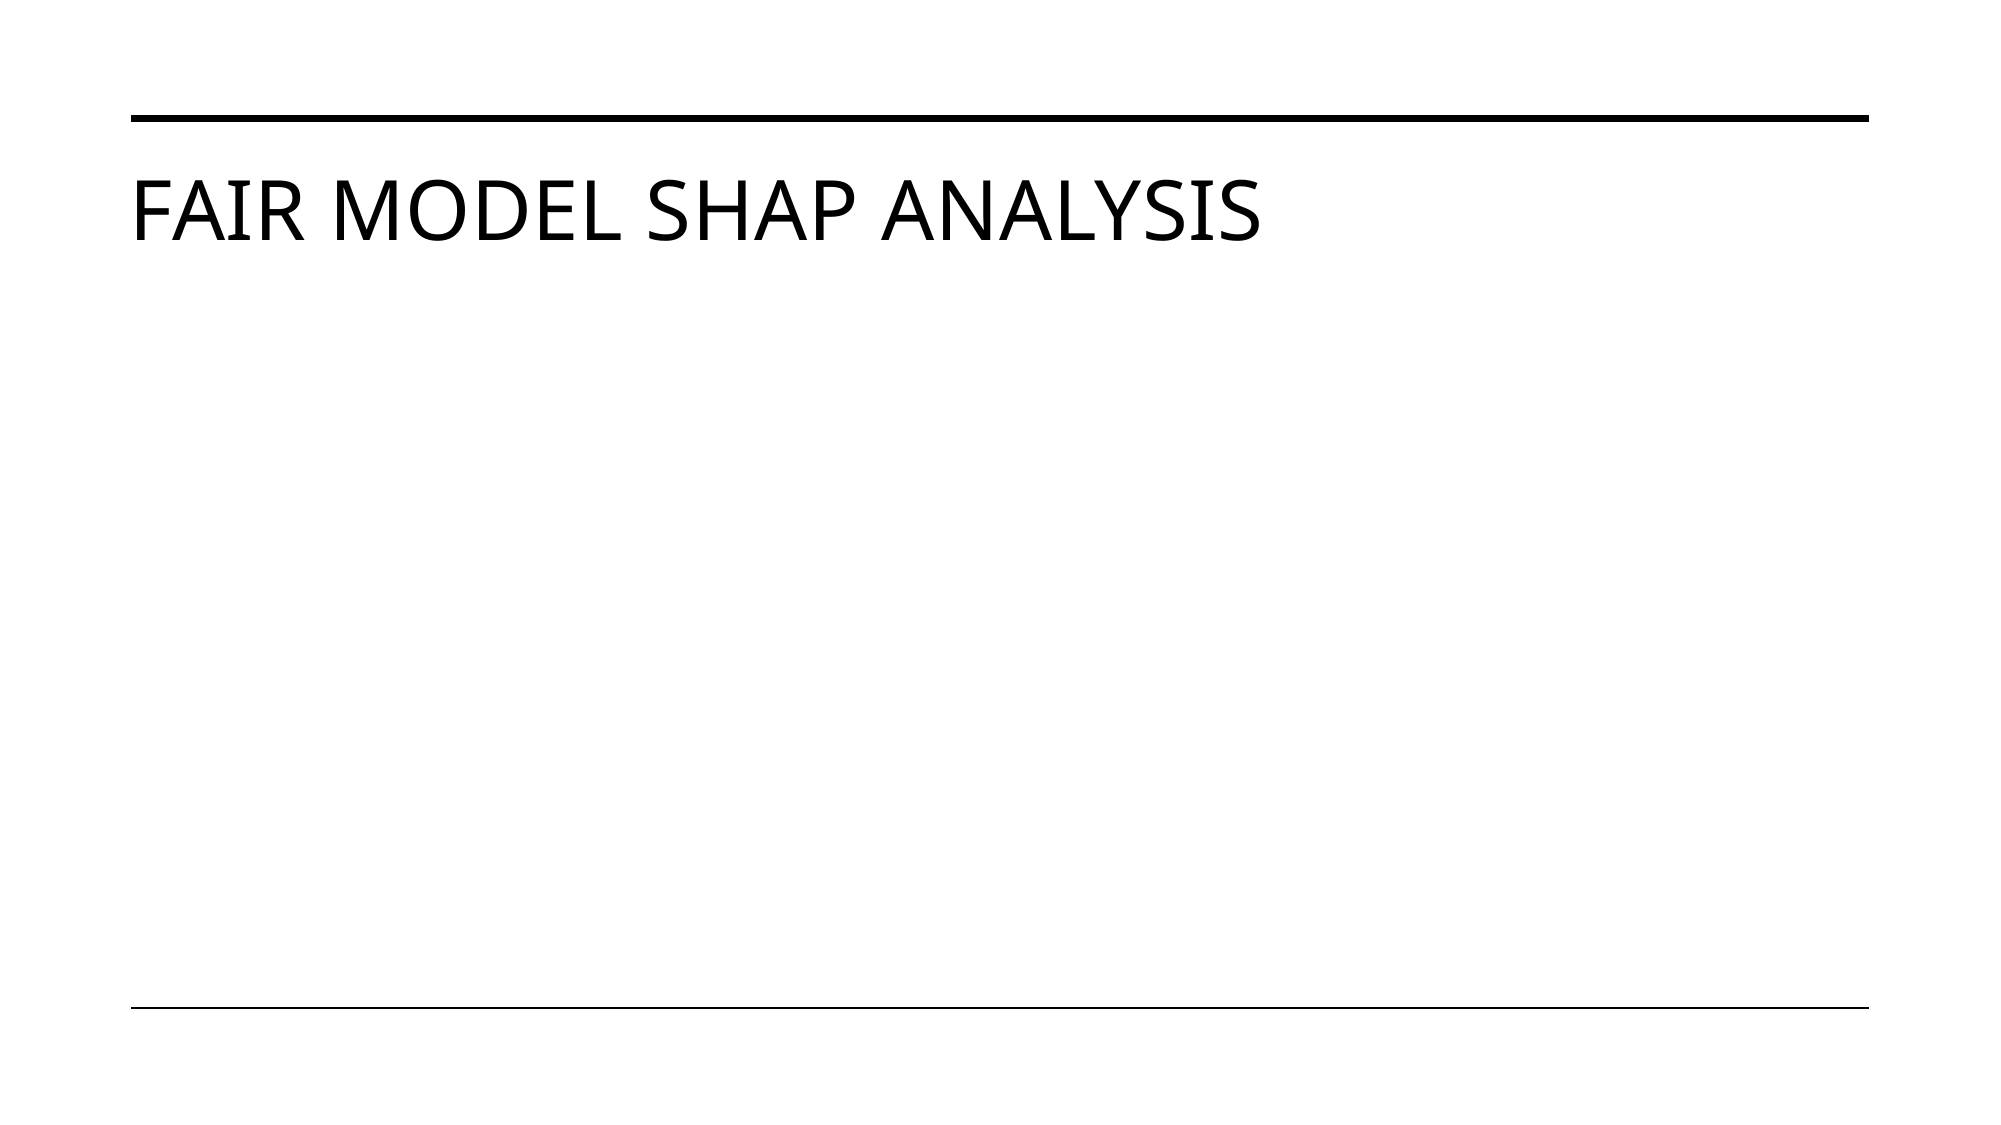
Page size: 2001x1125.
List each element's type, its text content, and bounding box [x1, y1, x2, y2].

title Fair model shap analysis [114, 149, 1869, 365]
